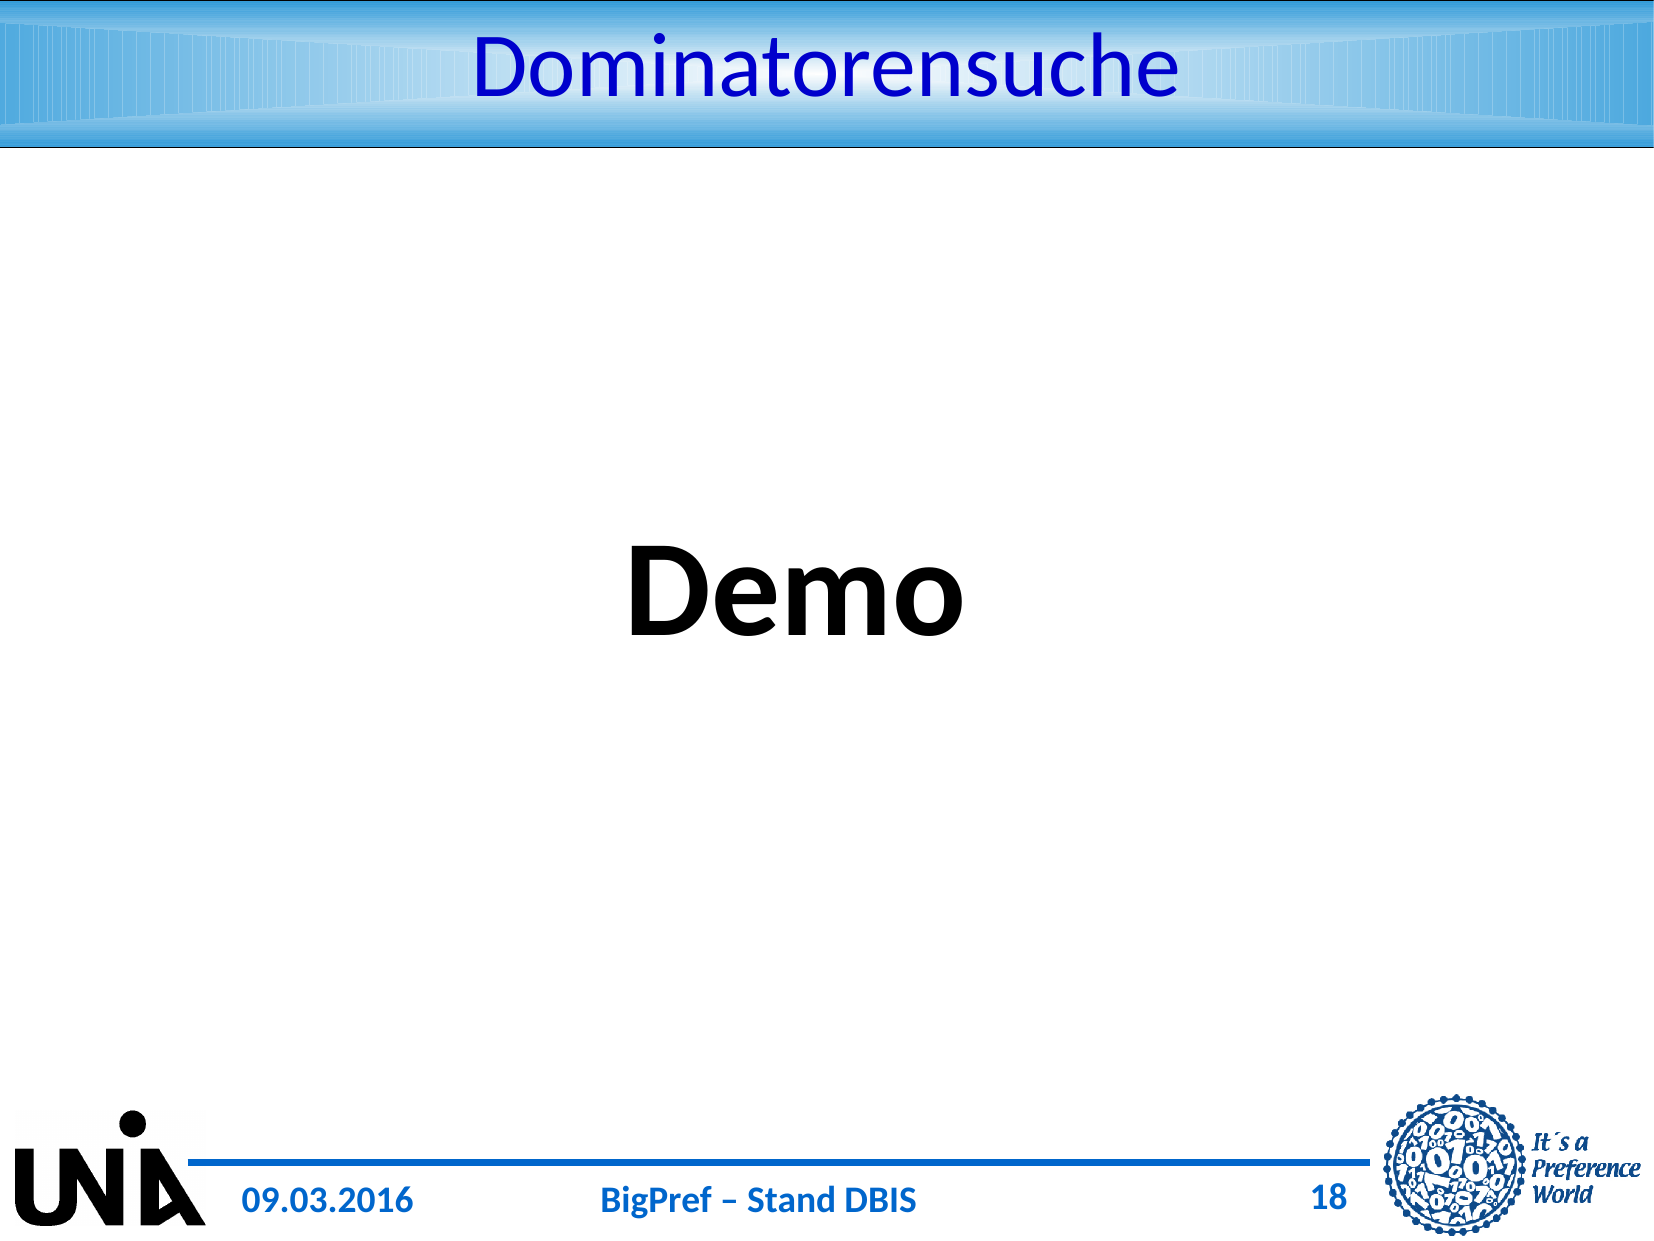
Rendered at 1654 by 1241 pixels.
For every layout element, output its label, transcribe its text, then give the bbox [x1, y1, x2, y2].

picture [15, 1110, 206, 1226]
picture [1379, 1090, 1646, 1241]
title Dominatorensuche [0, 17, 1654, 130]
text_box Demo [580, 525, 1238, 708]
